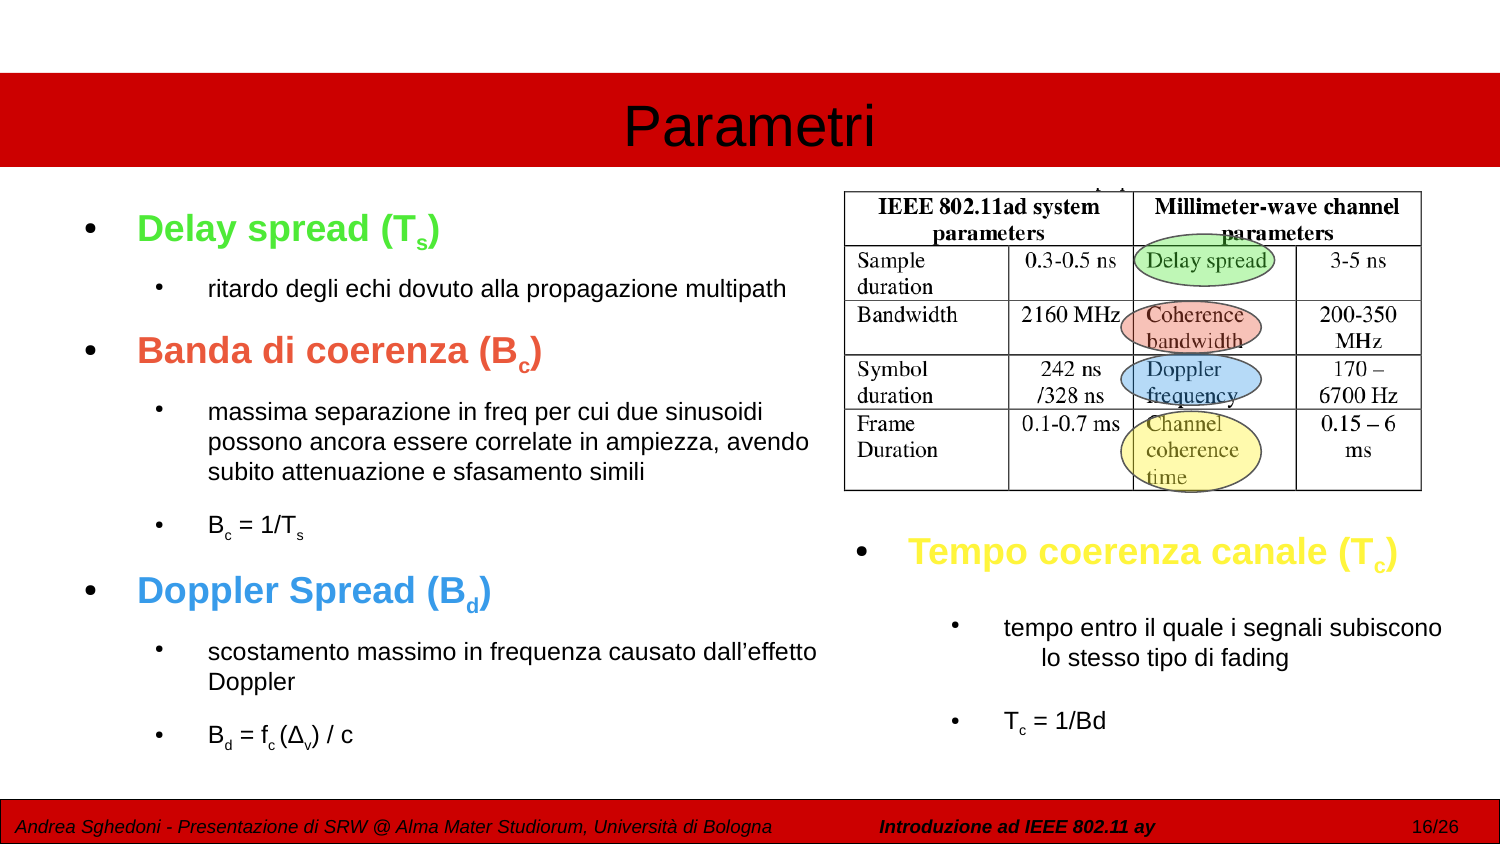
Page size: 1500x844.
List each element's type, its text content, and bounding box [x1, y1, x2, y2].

title Parametri [0, 72, 1500, 167]
text_box [1134, 234, 1275, 287]
title Andrea Sghedoni - Presentazione di SRW @ Alma Mater Studiorum, Università di Bologna Introduzione ad IEEE 802.11 ay 16/26 [0, 799, 1500, 844]
list Delay spread (Ts) ritardo degli echi dovuto alla propagazione multipath Banda di coerenza (Bc) massima separazione in freq per cui due sinusoidi possono ancora essere correlate in ampiezza, avendo subito attenuazione e sfasamento simili Bc = 1/Ts Doppler Spread (Bd) scostamento massimo in frequenza causato dall’effetto Doppler Bd = fc (Δv) / c [51, 189, 842, 792]
text_box [1120, 301, 1262, 406]
text_box [1120, 411, 1262, 493]
list Tempo coerenza canale (Tc) tempo entro il quale i segnali subiscono lo stesso tipo di fading Tc = 1/Bd [805, 511, 1461, 781]
picture [841, 188, 1425, 493]
